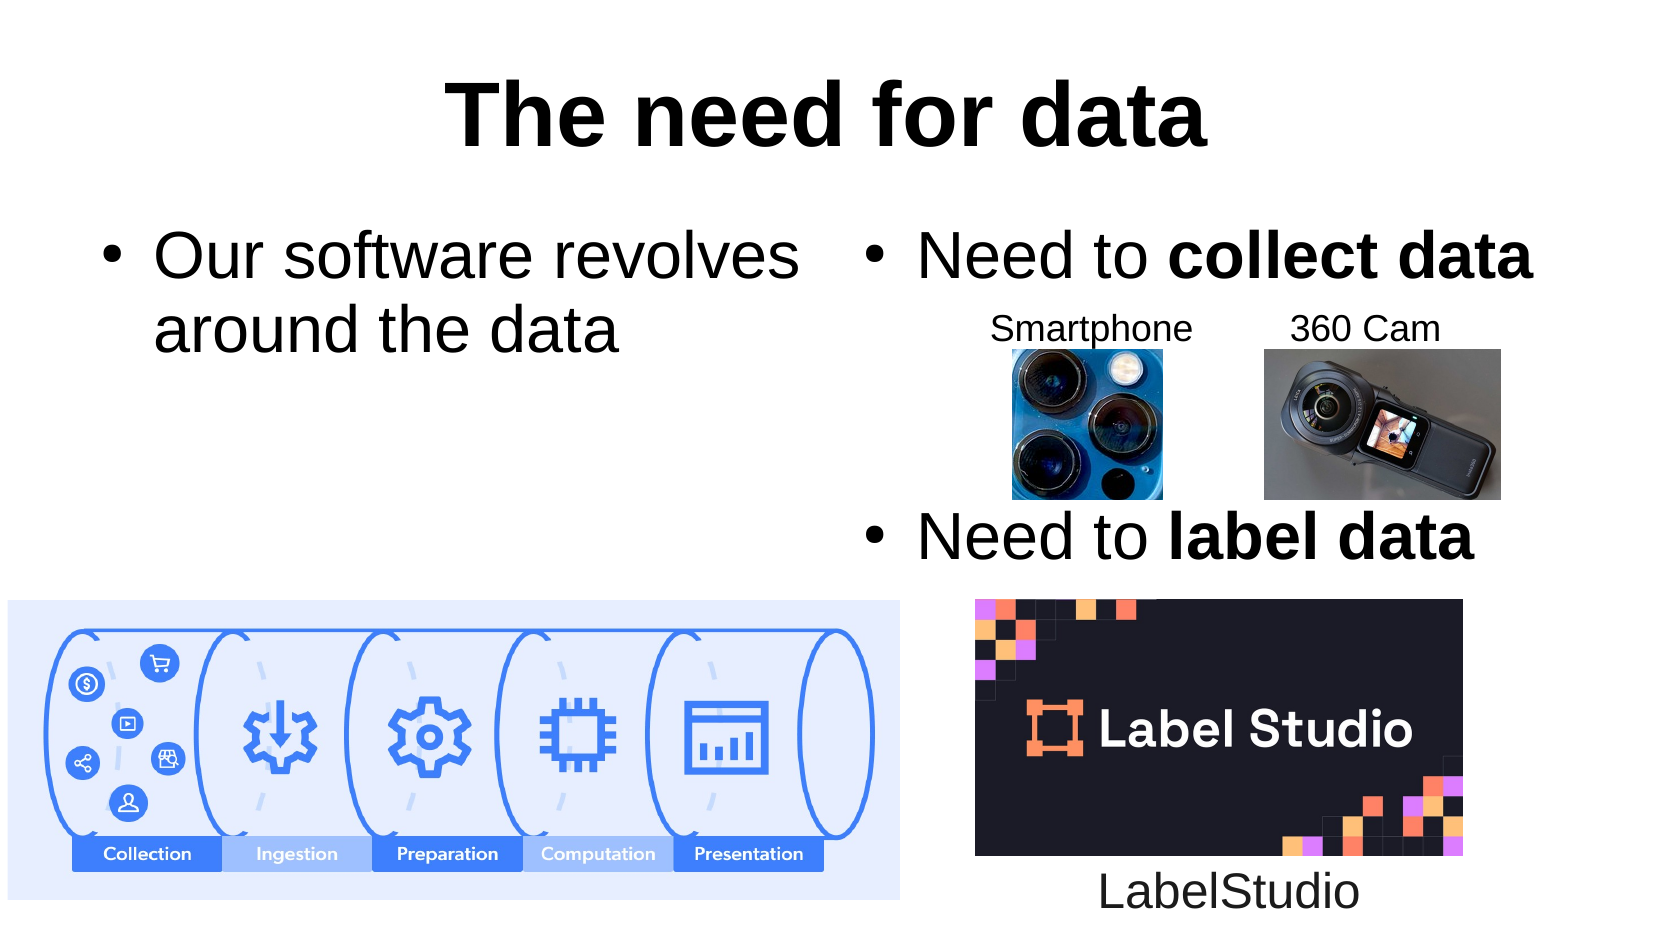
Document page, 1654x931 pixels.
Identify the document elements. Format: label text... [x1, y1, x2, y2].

picture [1012, 493, 1020, 500]
list Our software revolves around the data [82, 217, 809, 600]
text_box Smartphone [975, 300, 1209, 357]
picture [975, 599, 1463, 856]
title The need for data [82, 37, 1571, 193]
text_box LabelStudio [1082, 855, 1426, 927]
picture [7, 600, 901, 900]
text_box 360 Cam [1275, 300, 1457, 357]
picture [1012, 357, 1163, 500]
picture [1014, 489, 1034, 500]
list Need to label data [845, 499, 1572, 757]
list Need to collect data [845, 217, 1572, 475]
picture [1264, 349, 1501, 500]
